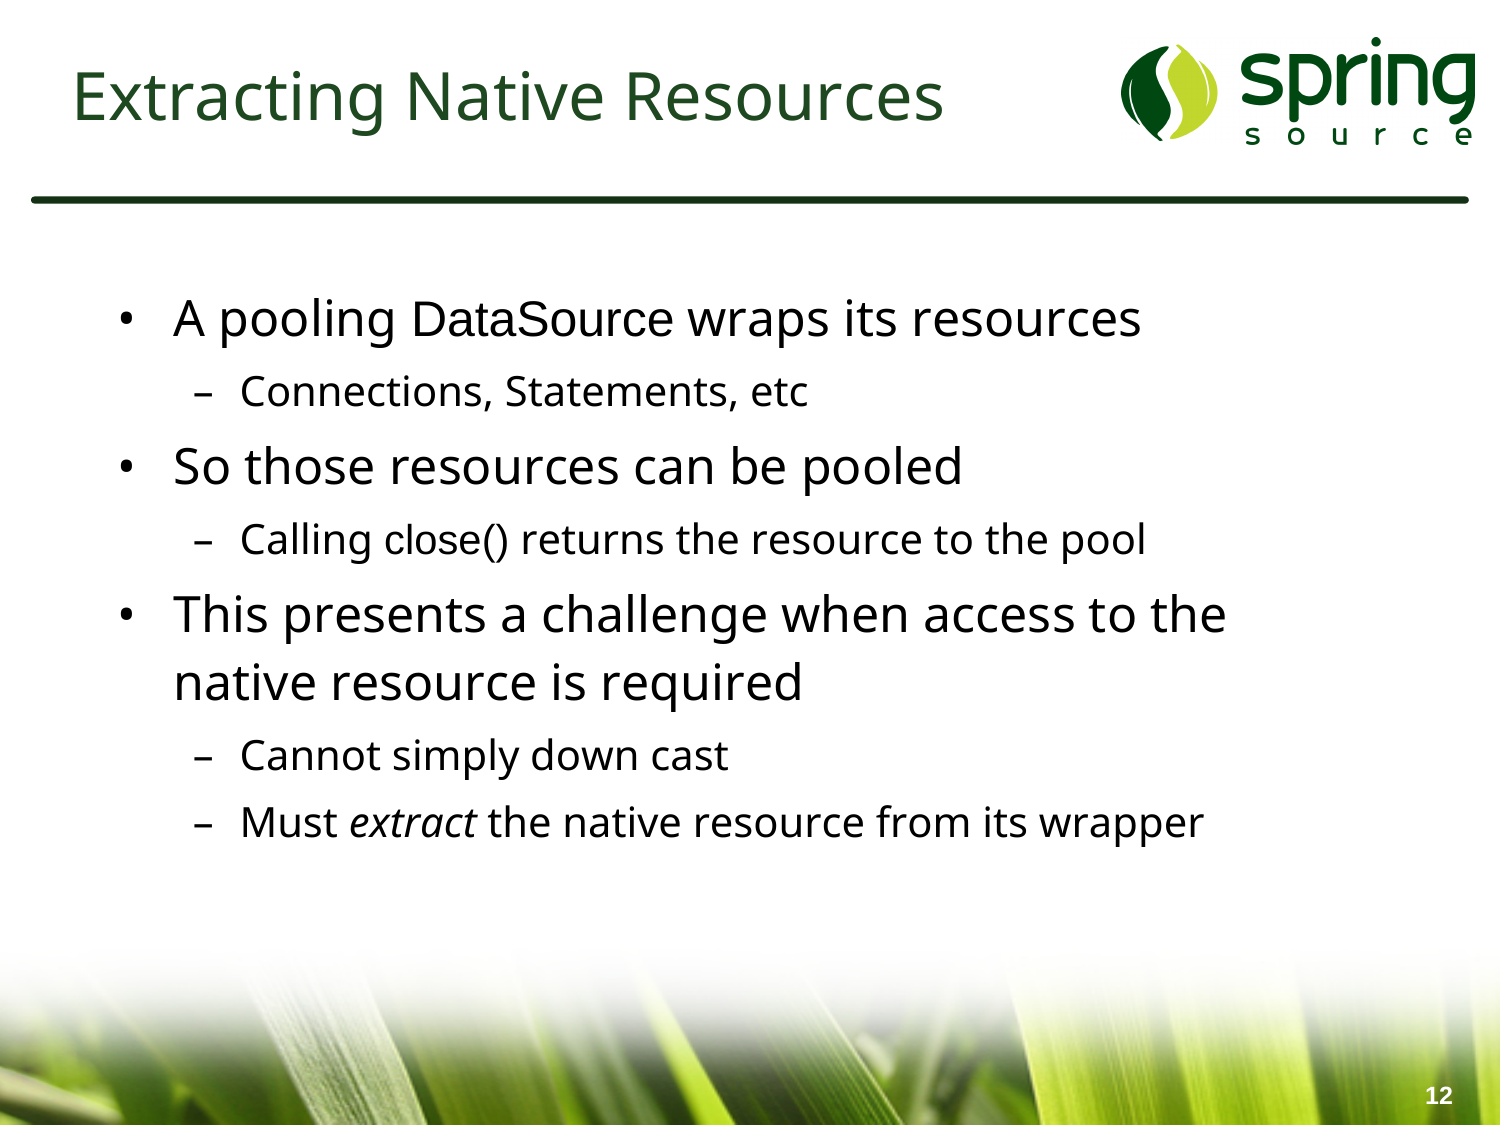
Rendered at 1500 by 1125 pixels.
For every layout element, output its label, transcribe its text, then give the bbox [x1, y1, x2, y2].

title Extracting Native Resources [56, 13, 1089, 176]
picture [1121, 37, 1475, 145]
picture [0, 944, 1500, 1125]
list A pooling DataSource wraps its resources Connections, Statements, etc So those resources can be pooled Calling close() returns the resource to the pool This presents a challenge when access to the native resource is required Cannot simply down cast Must extract the native resource from its wrapper [103, 275, 1394, 938]
